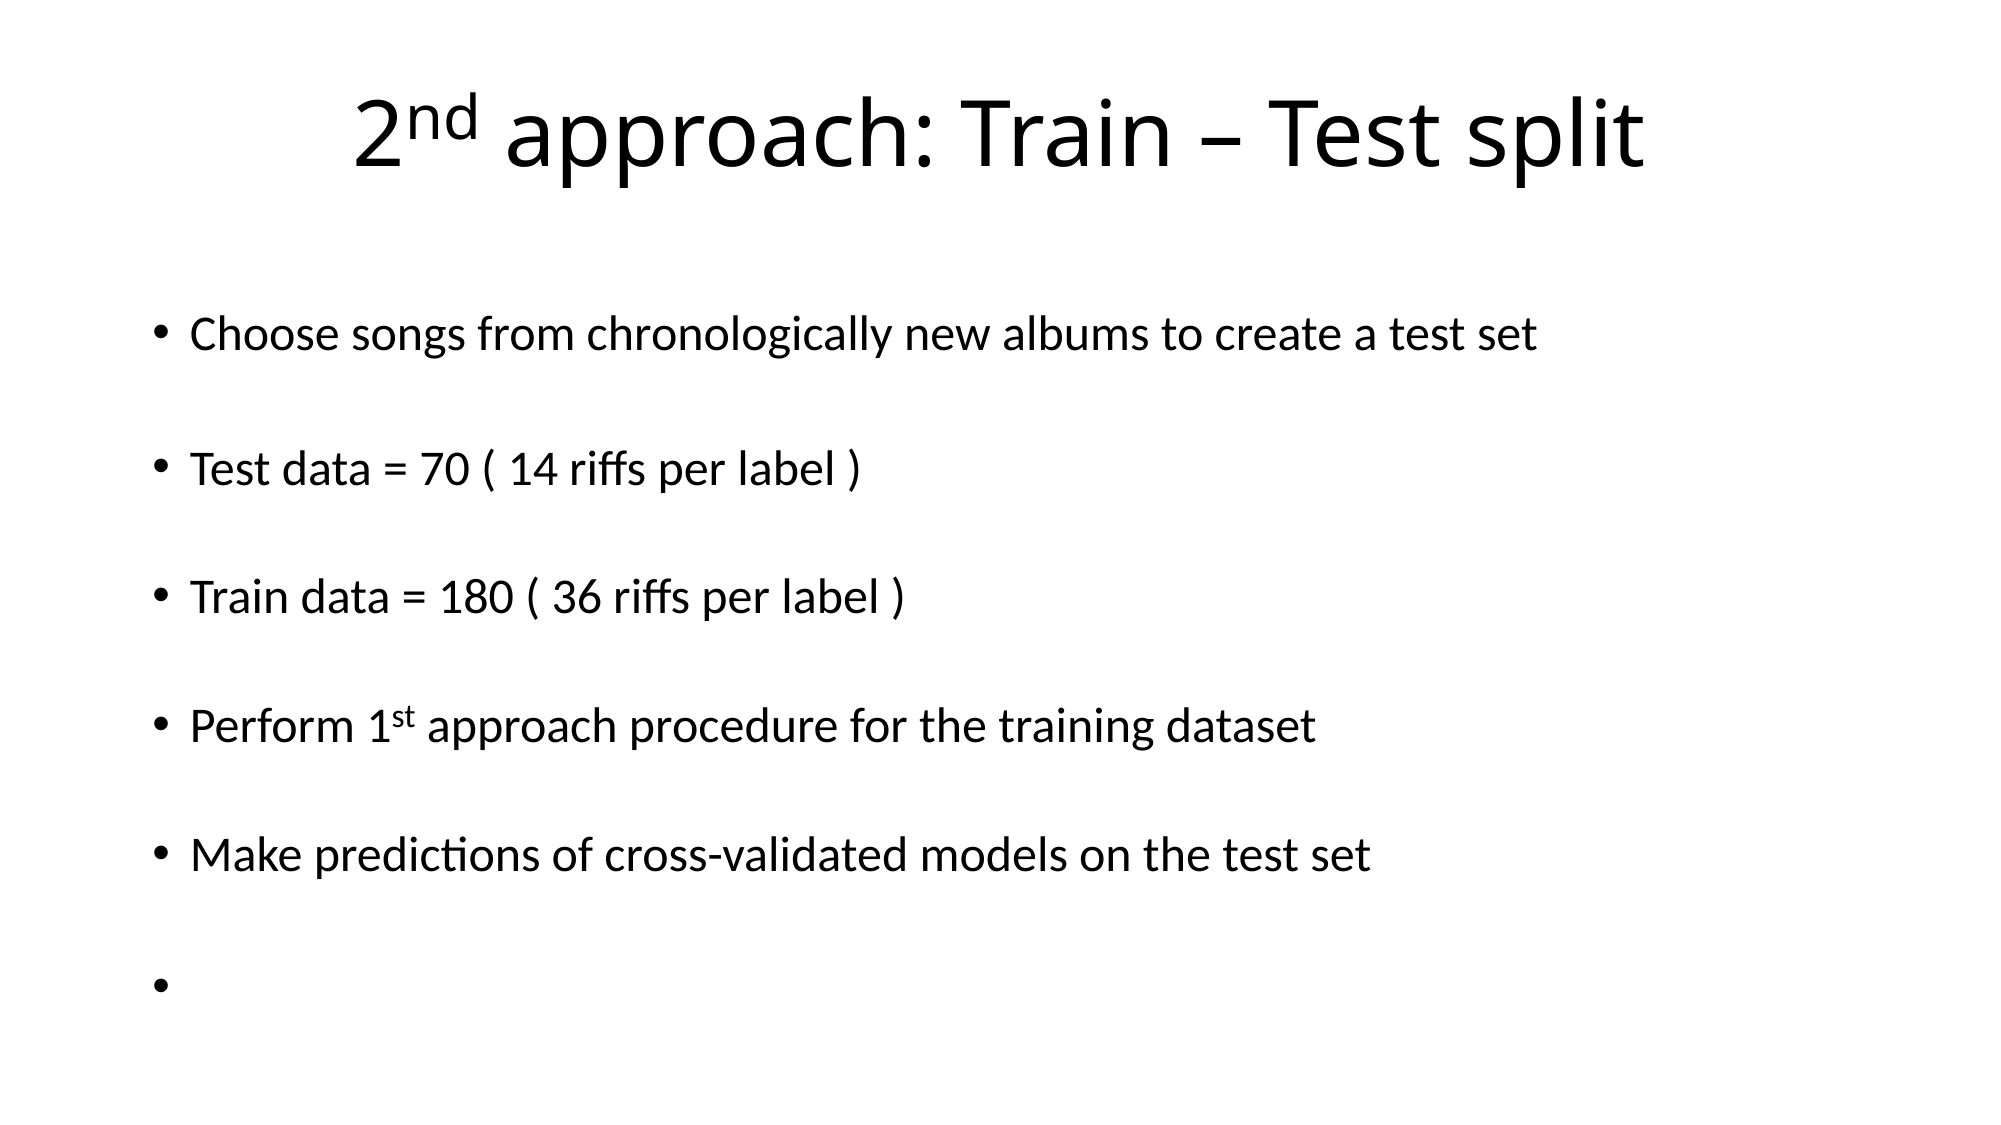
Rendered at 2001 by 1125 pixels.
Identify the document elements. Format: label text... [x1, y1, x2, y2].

list Choose songs from chronologically new albums to create a test set Test data = 70 ( 14 riffs per label ) Train data = 180 ( 36 riffs per label ) Perform 1st approach procedure for the training dataset Make predictions of cross-validated models on the test set [137, 299, 1863, 1014]
title 2nd approach: Train – Test split [137, 59, 1863, 215]
